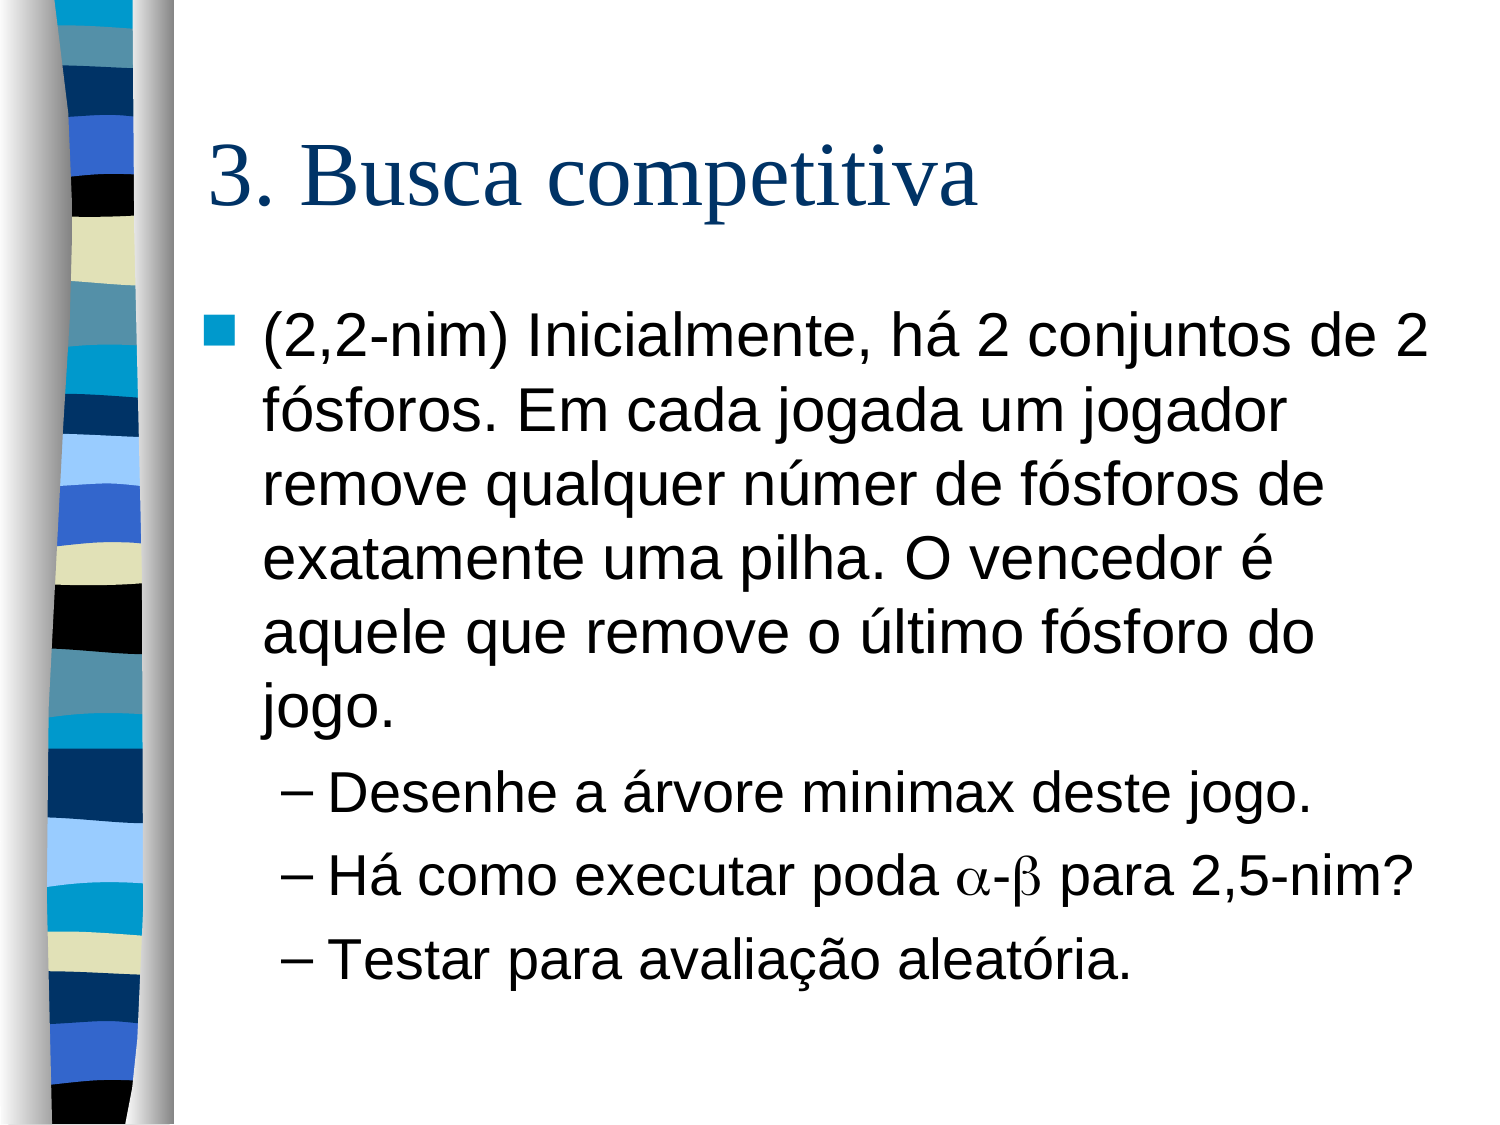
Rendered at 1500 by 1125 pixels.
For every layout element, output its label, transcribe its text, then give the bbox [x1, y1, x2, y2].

title 3. Busca competitiva [192, 74, 1468, 263]
list (2,2-nim) Inicialmente, há 2 conjuntos de 2 fósforos. Em cada jogada um jogador remove qualquer númer de fósforos de exatamente uma pilha. O vencedor é aquele que remove o último fósforo do jogo. Desenhe a árvore minimax deste jogo. Há como executar poda - para 2,5-nim? Testar para avaliação aleatória. [192, 287, 1468, 1000]
